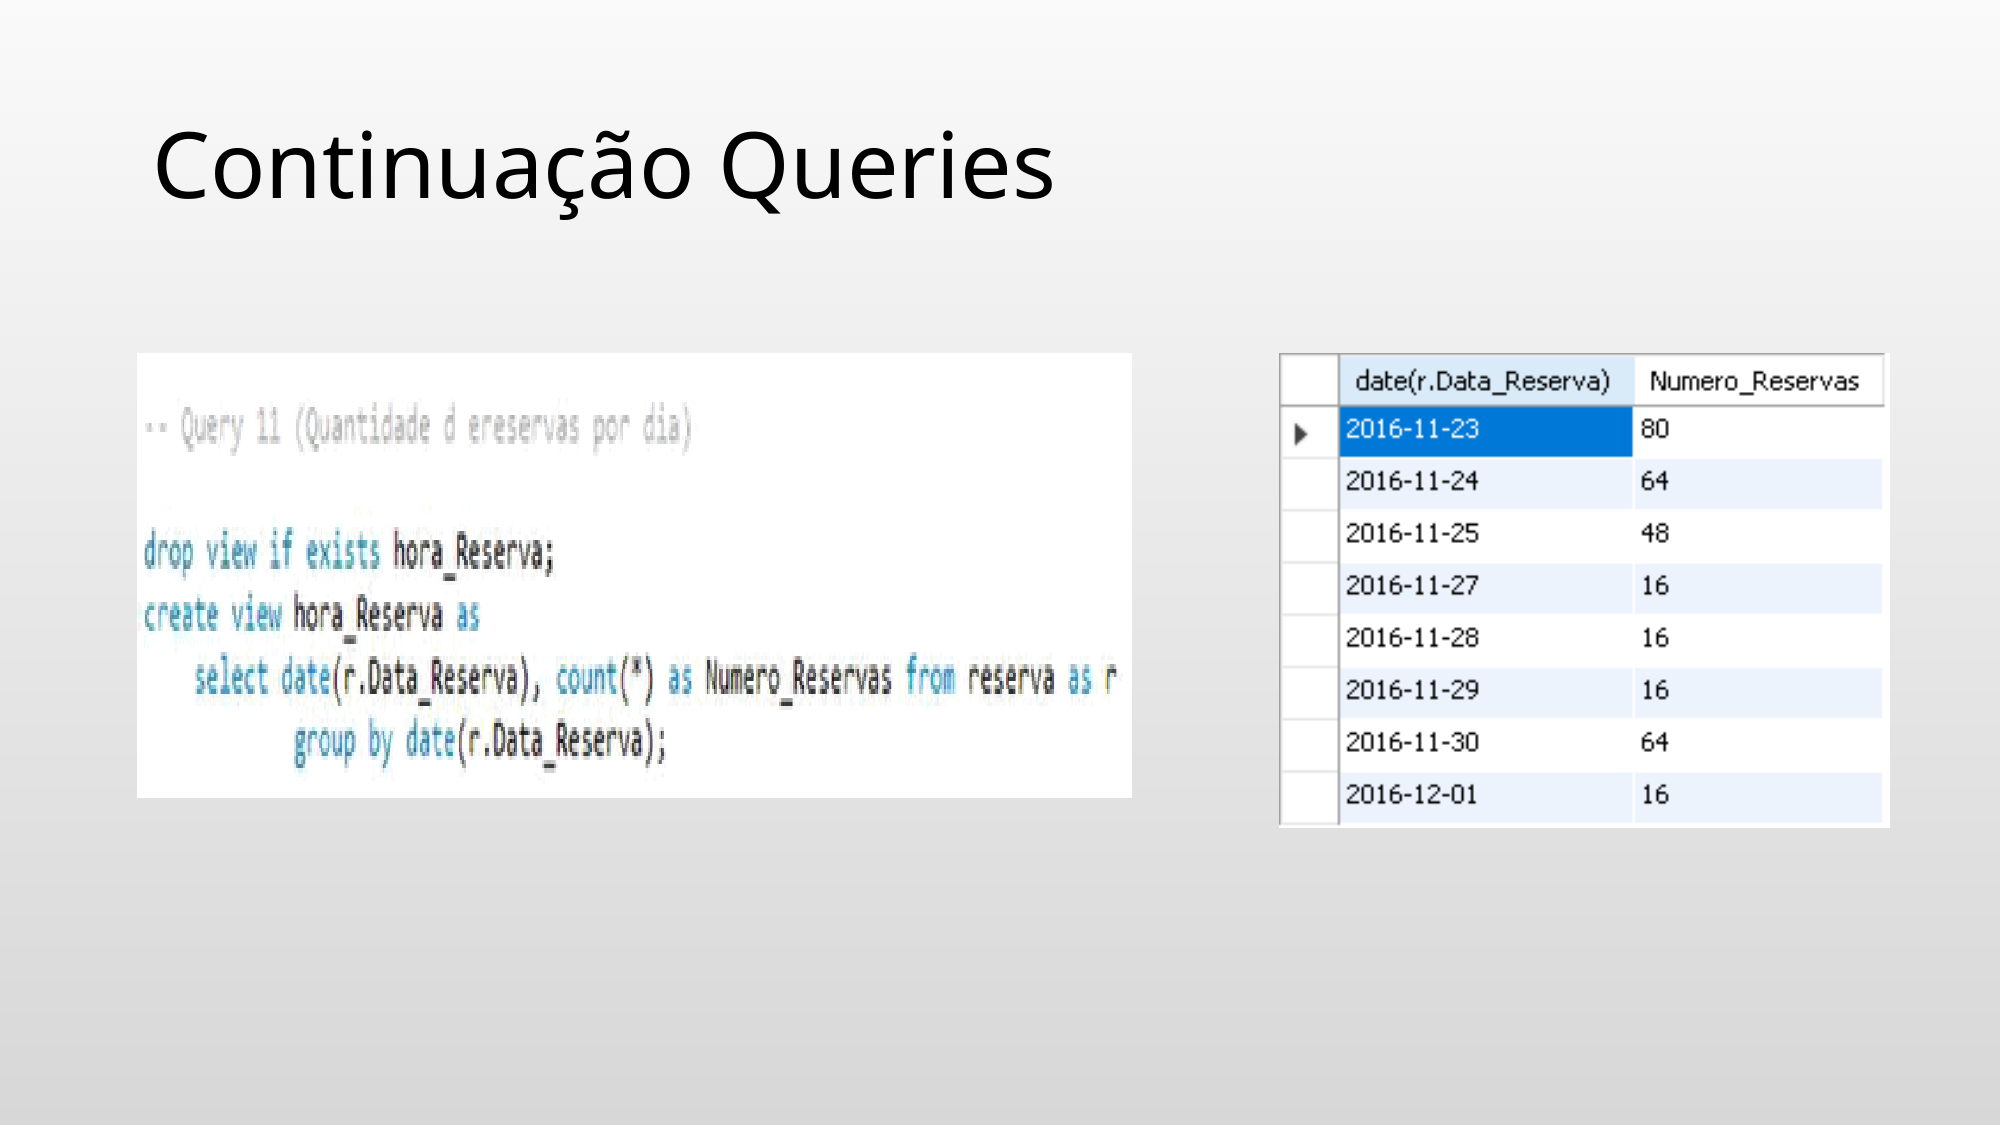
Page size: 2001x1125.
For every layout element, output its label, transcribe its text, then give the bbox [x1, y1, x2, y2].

title Continuação Queries [137, 59, 1863, 278]
picture [137, 353, 1132, 799]
picture [1279, 353, 1890, 829]
